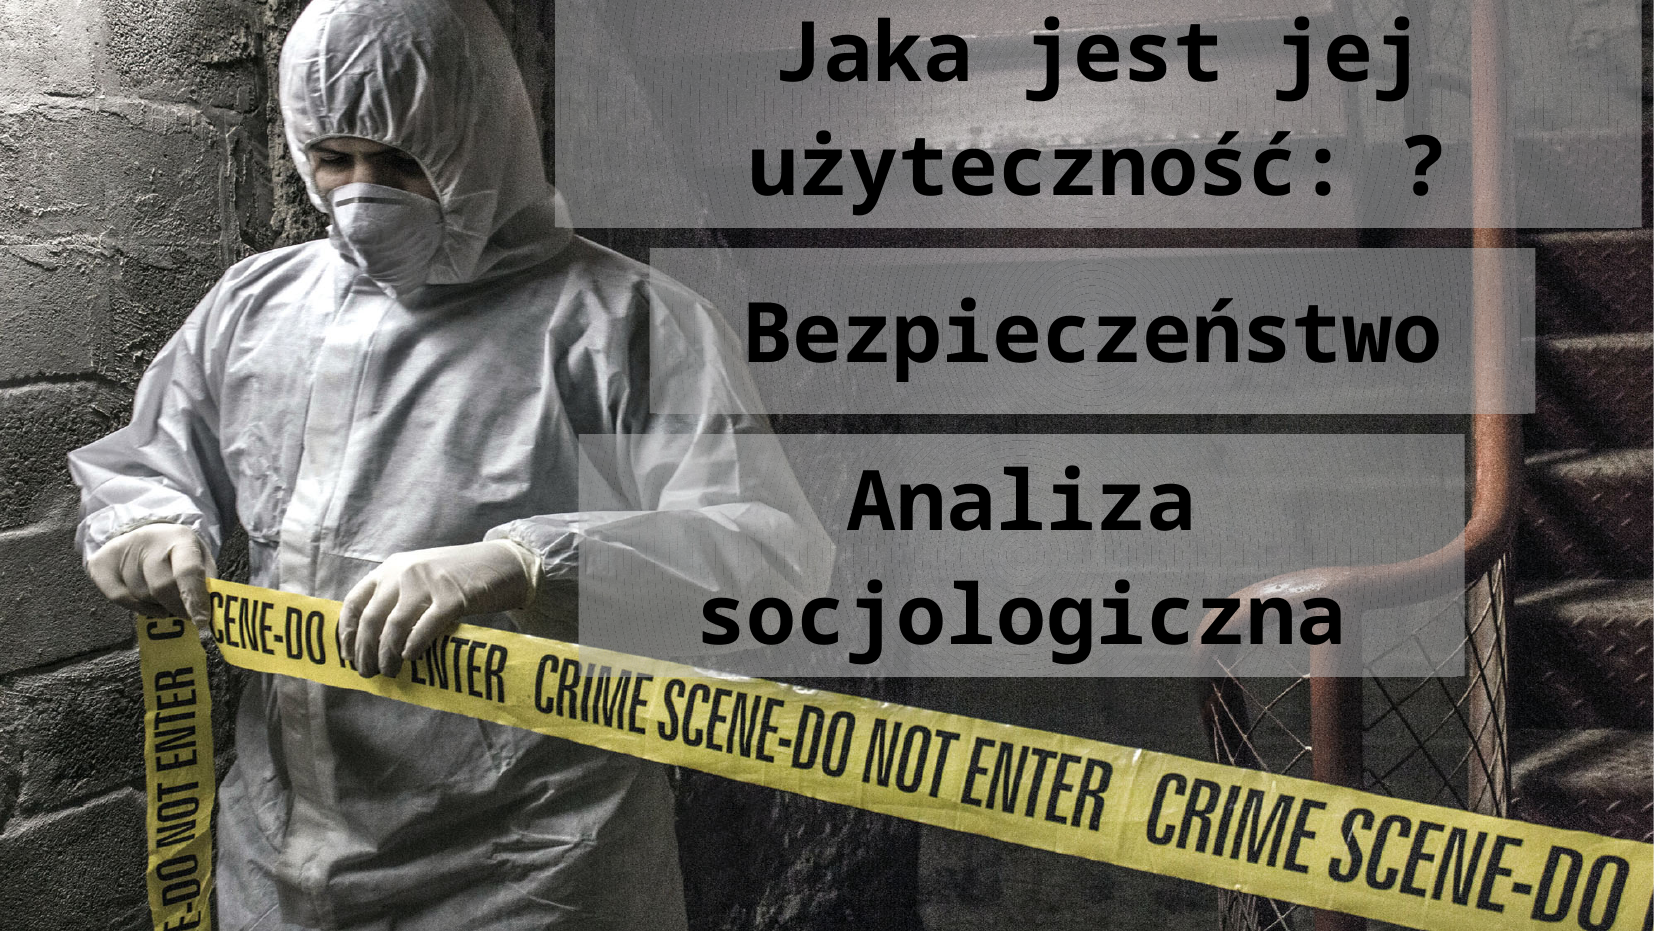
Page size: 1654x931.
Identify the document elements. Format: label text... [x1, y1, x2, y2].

text_box Analiza socjologiczna [578, 464, 1465, 646]
text_box Bezpieczeństwo [649, 248, 1536, 414]
picture [0, 0, 1654, 931]
text_box Jaka jest jej użyteczność: ? [555, 15, 1642, 198]
